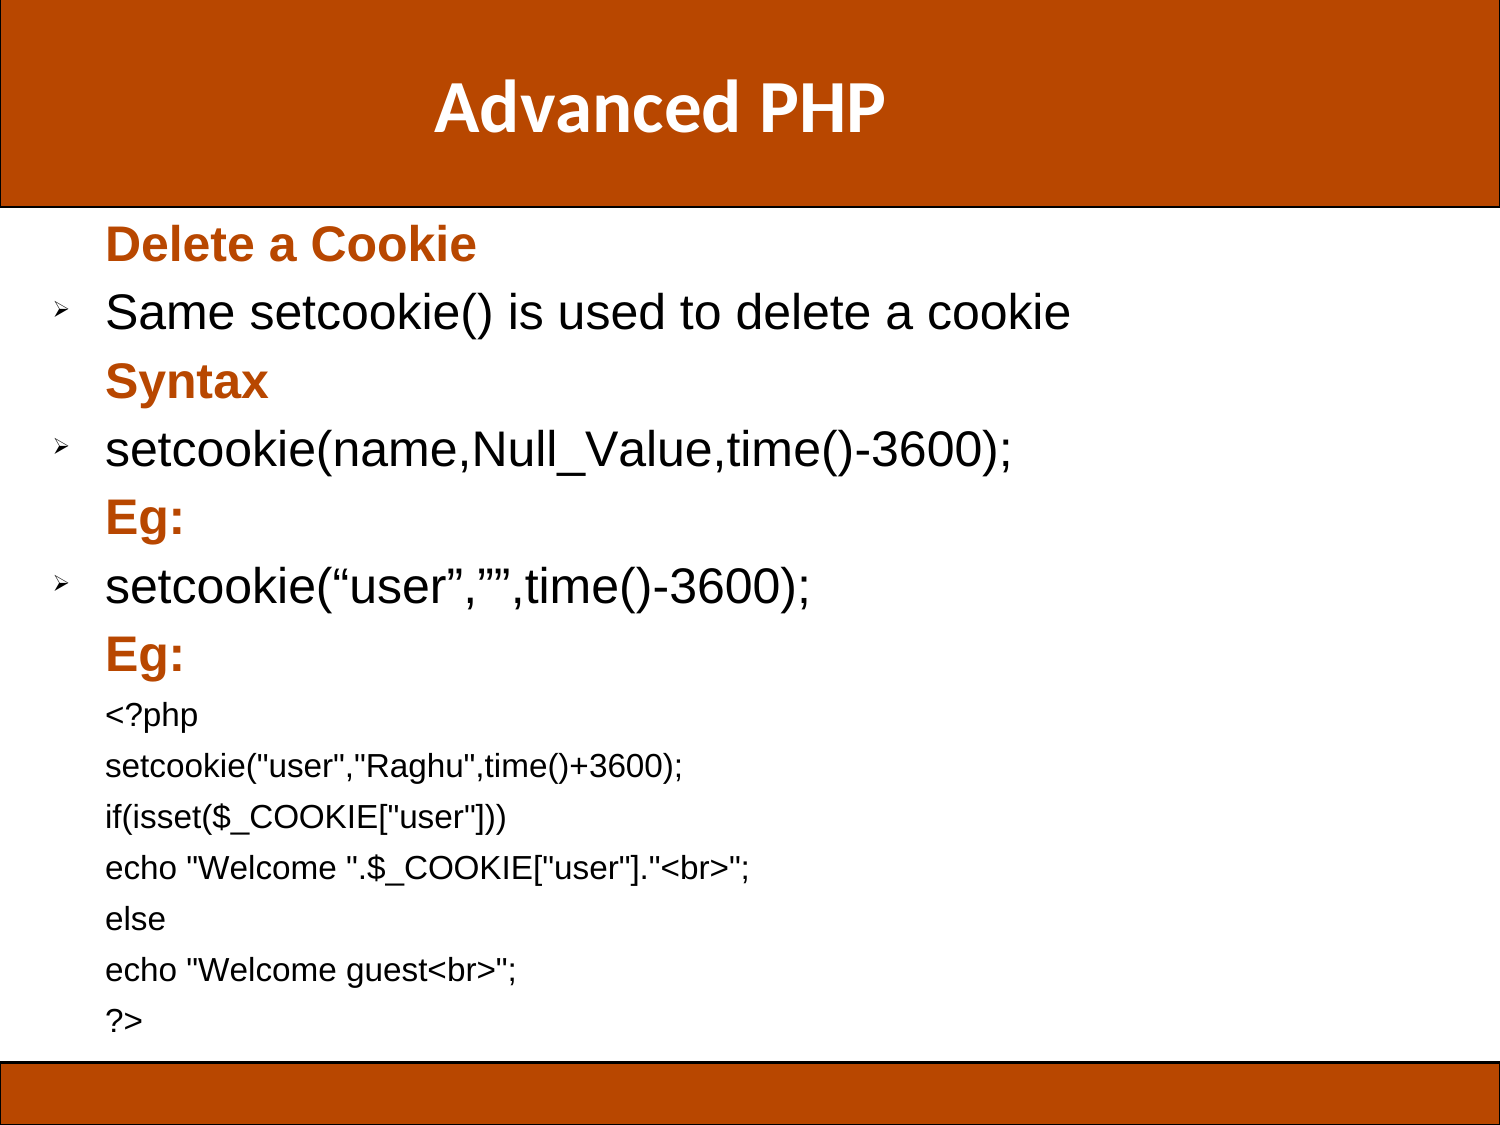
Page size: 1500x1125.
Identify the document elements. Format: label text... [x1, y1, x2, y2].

text_box Advanced PHP [202, 67, 1119, 147]
list Delete a Cookie Same setcookie() is used to delete a cookie Syntax setcookie(name,Null_Value,time()-3600); Eg: setcookie(“user”,””,time()-3600); Eg: <?php setcookie("user","Raghu",time()+3600); if(isset($_COOKIE["user"])) echo "Welcome ".$_COOKIE["user"]."<br>"; else echo "Welcome guest<br>"; ?> [0, 147, 1382, 1108]
